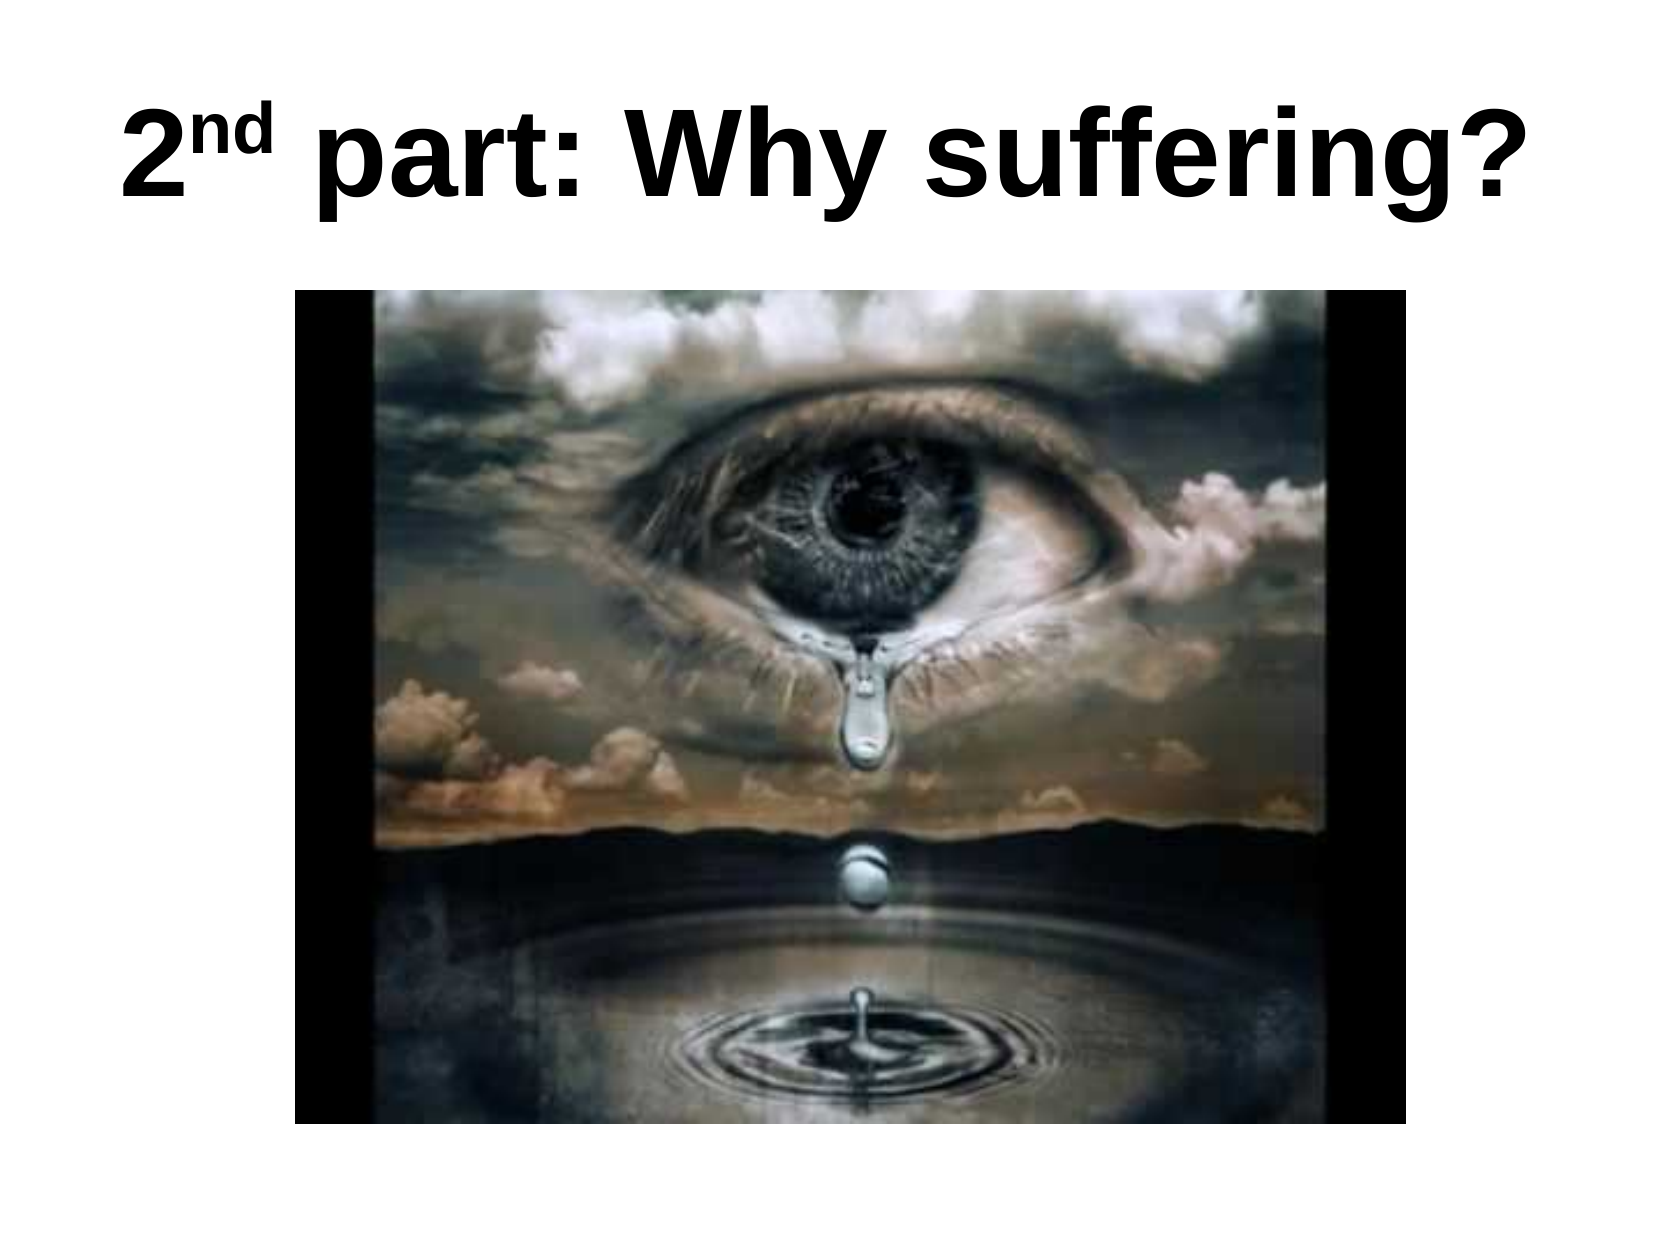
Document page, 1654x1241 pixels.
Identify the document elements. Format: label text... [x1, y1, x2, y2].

subtitle [82, 138, 1571, 1162]
picture [295, 290, 1406, 1124]
title 2nd part: Why suffering? [82, 49, 1571, 138]
